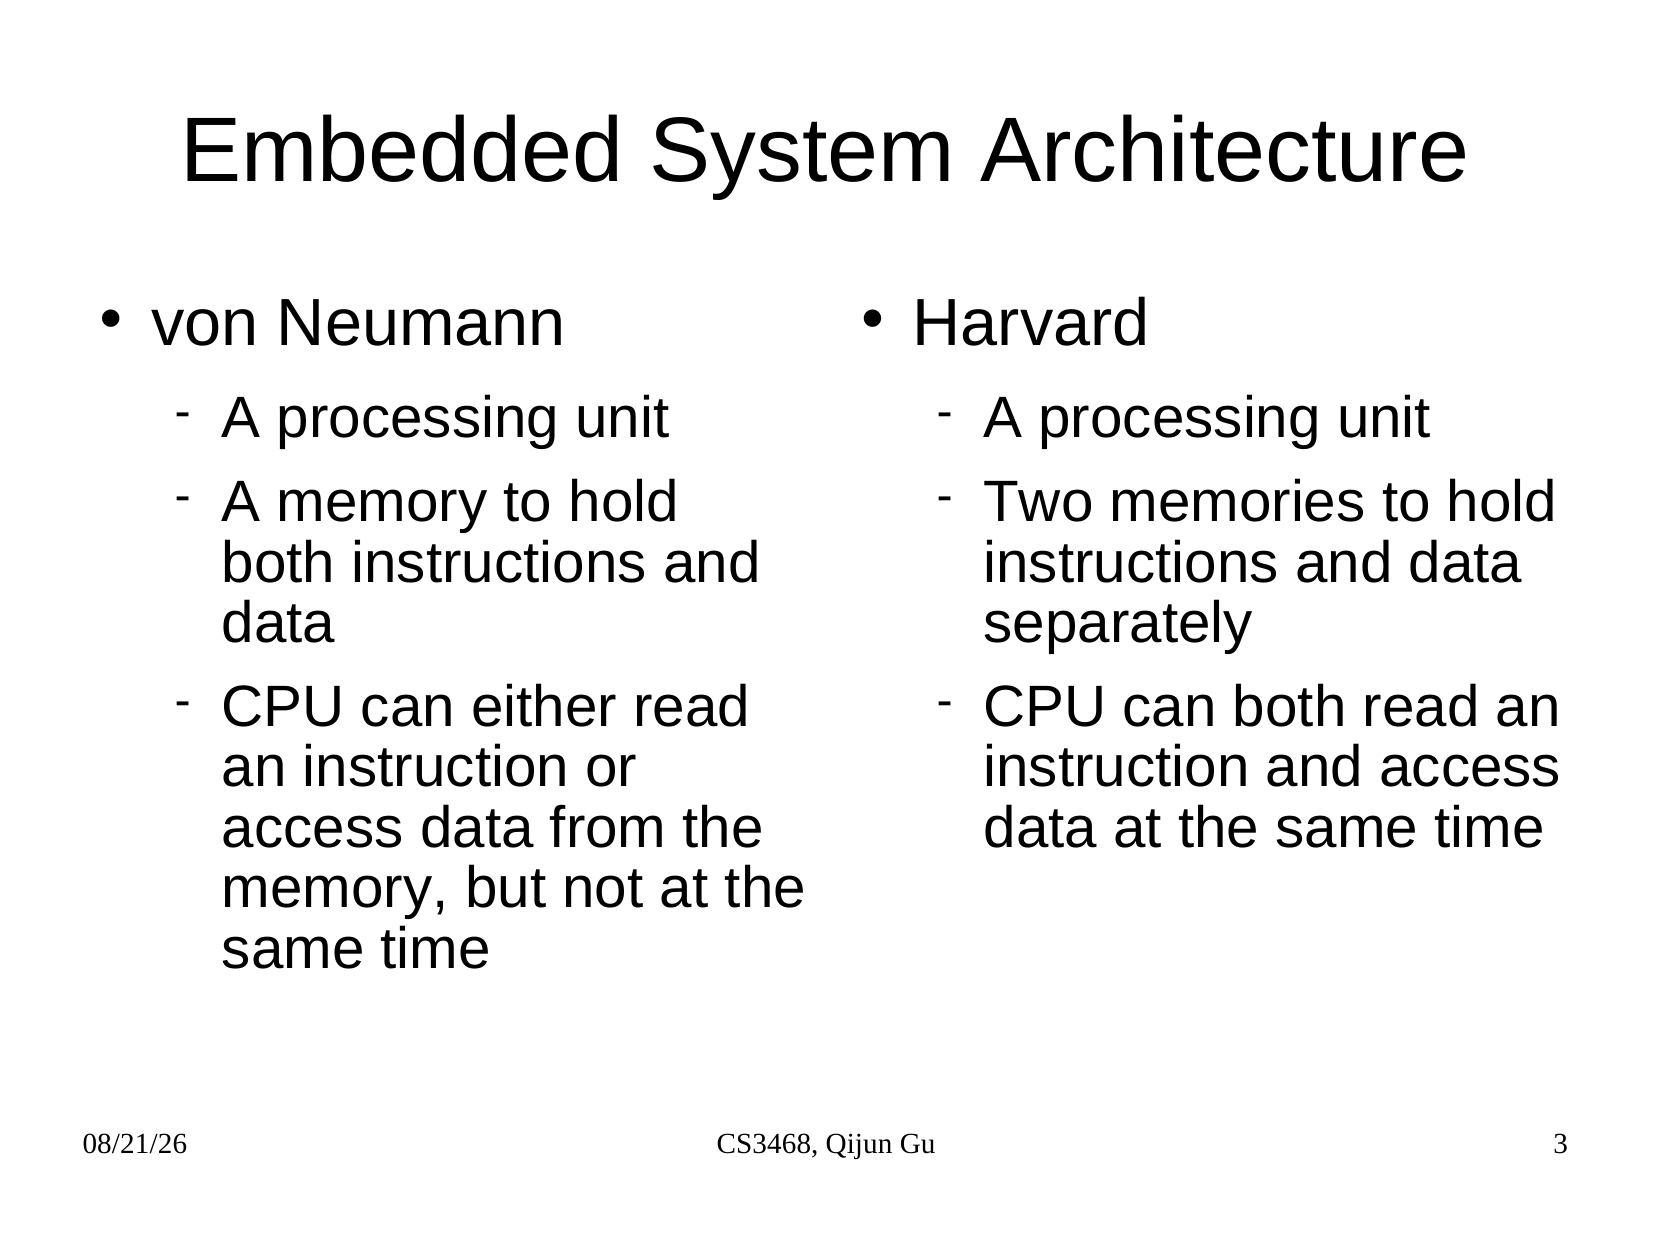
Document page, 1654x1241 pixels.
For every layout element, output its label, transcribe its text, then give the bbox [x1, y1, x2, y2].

list von Neumann A processing unit A memory to hold both instructions and data CPU can either read an instruction or access data from the memory, but not at the same time [82, 290, 808, 1108]
list Harvard A processing unit Two memories to hold instructions and data separately CPU can both read an instruction and access data at the same time [844, 290, 1570, 1093]
title Embedded System Architecture [82, 49, 1570, 256]
